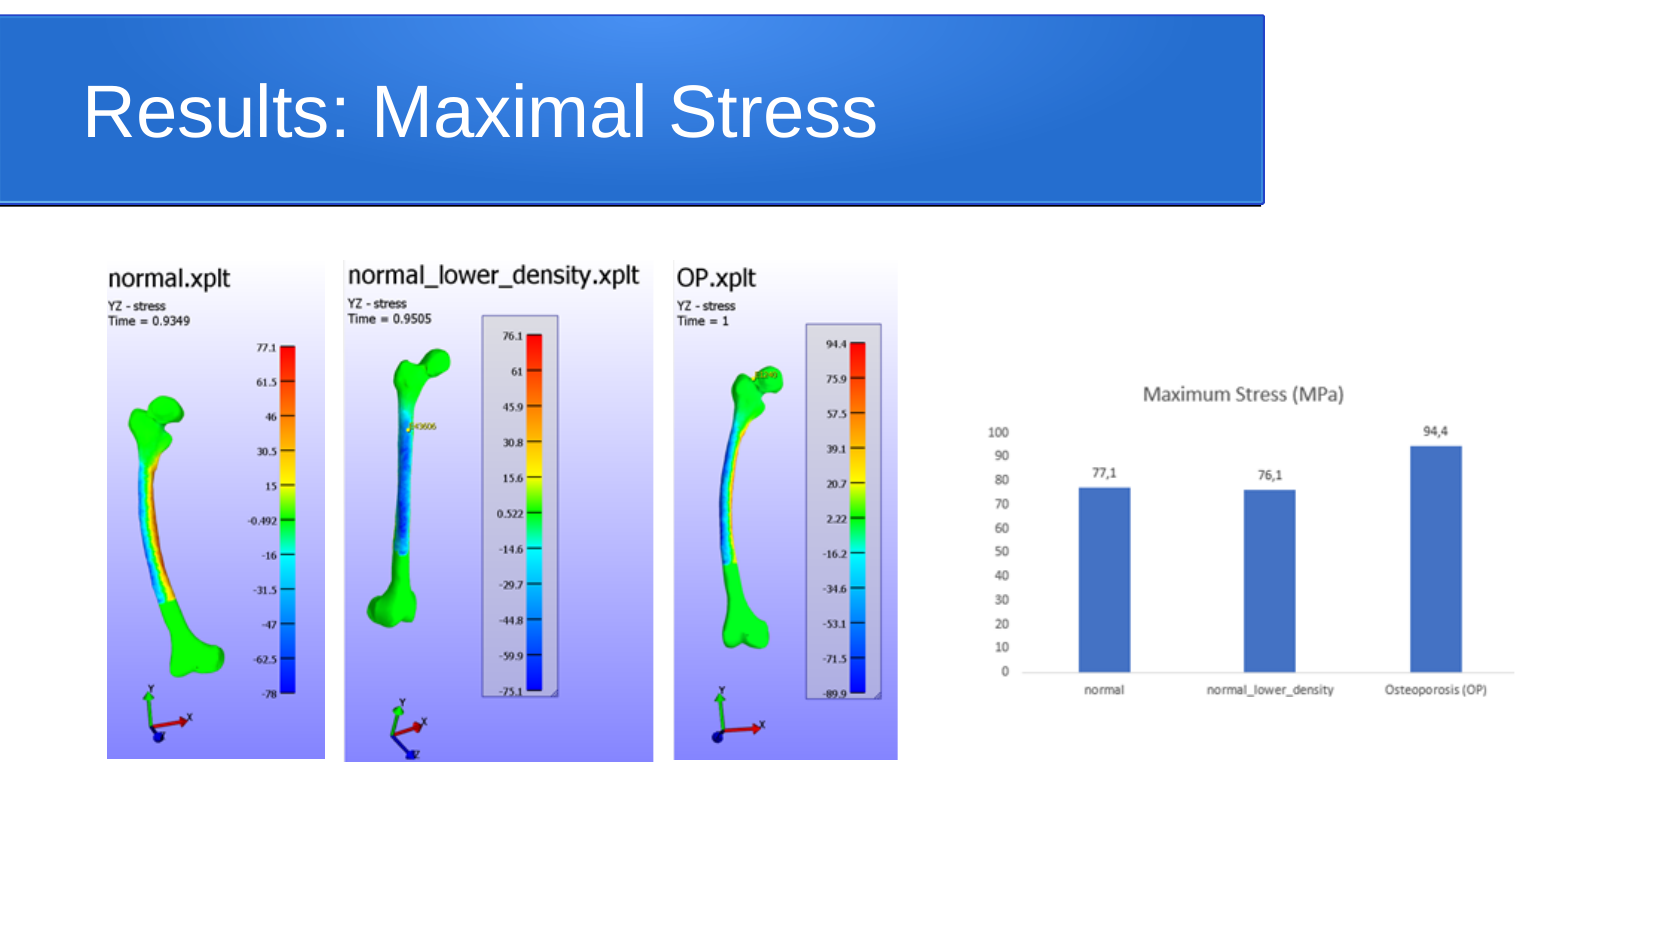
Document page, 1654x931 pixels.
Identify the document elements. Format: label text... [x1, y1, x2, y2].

picture [968, 368, 1515, 697]
picture [673, 259, 898, 760]
title Results: Maximal Stress [82, 35, 1235, 189]
picture [342, 259, 654, 762]
picture [106, 259, 325, 759]
